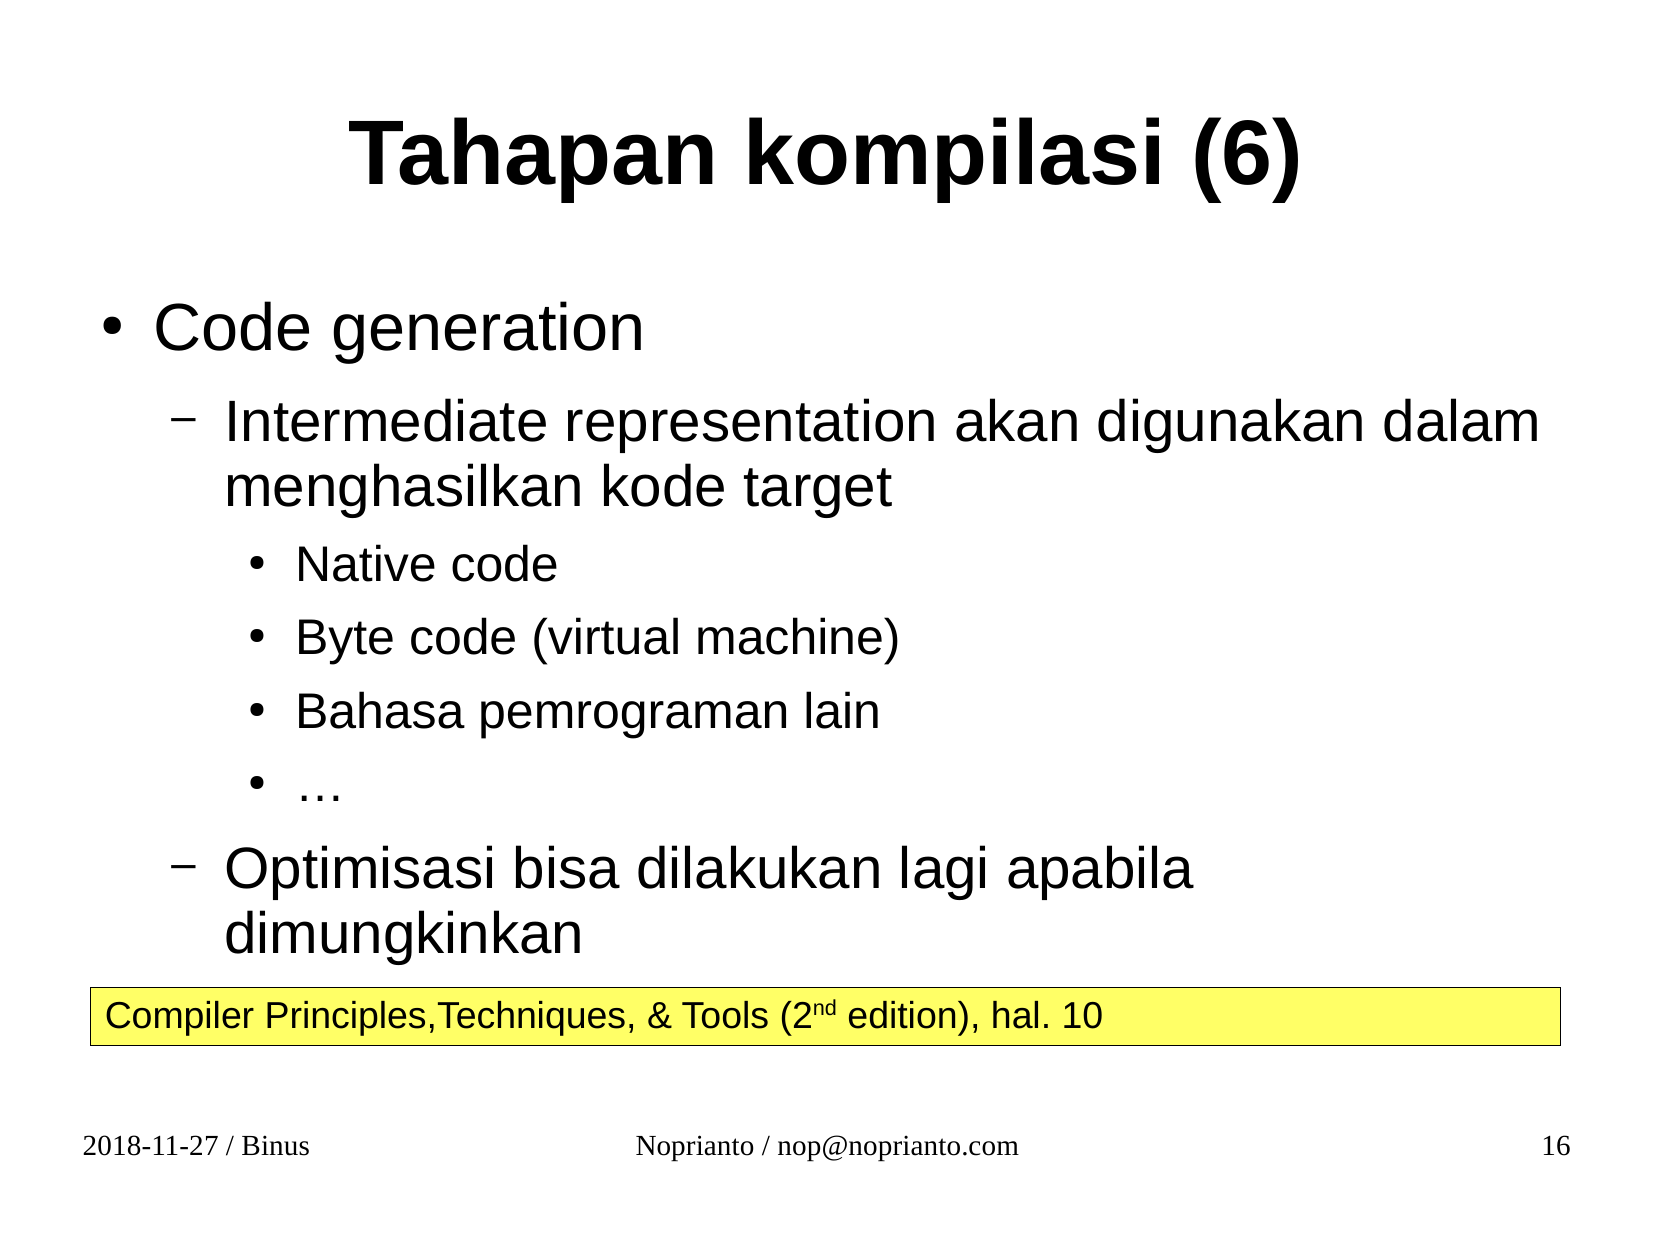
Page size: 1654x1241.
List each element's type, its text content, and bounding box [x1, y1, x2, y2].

title Tahapan kompilasi (6) [82, 49, 1571, 257]
list Code generation Intermediate representation akan digunakan dalam menghasilkan kode target Native code Byte code (virtual machine) Bahasa pemrograman lain … Optimisasi bisa dilakukan lagi apabila dimungkinkan [82, 290, 1571, 1010]
text_box Compiler Principles,Techniques, & Tools (2nd edition), hal. 10 [90, 987, 1561, 1046]
